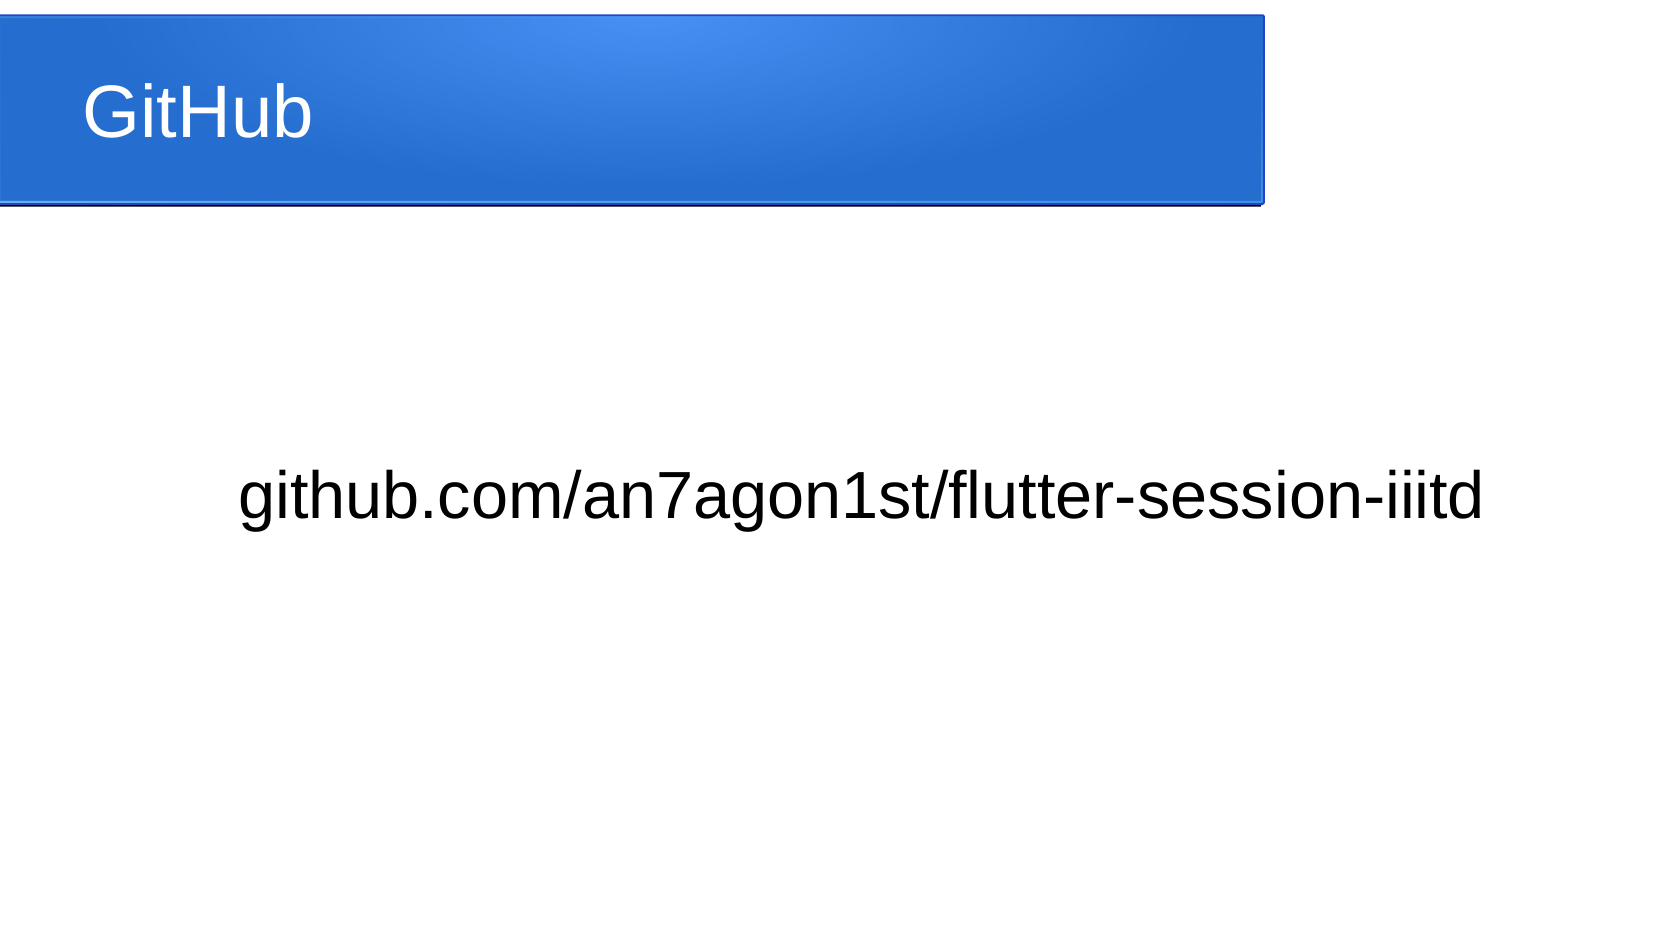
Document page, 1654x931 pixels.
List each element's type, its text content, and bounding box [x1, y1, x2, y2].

title GitHub [82, 35, 1235, 189]
list github.com/an7agon1st/flutter-session-iiitd [82, 224, 1571, 764]
